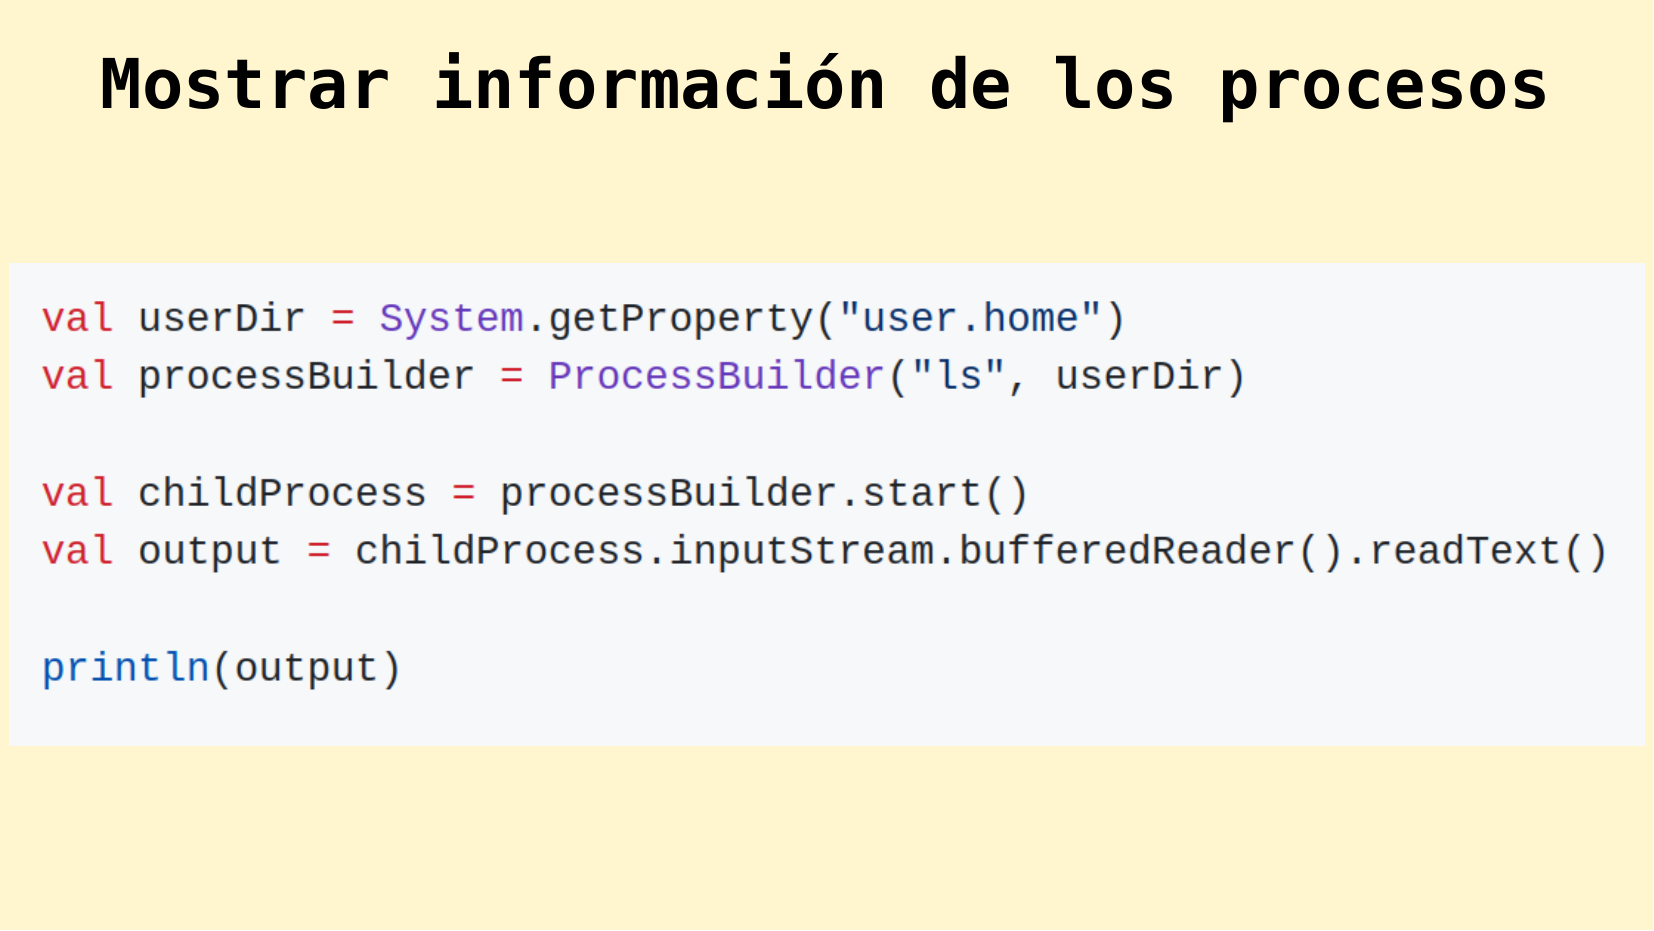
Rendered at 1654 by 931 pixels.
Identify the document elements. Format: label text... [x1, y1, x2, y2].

picture [9, 263, 1645, 746]
title Mostrar información de los procesos [82, 7, 1571, 163]
